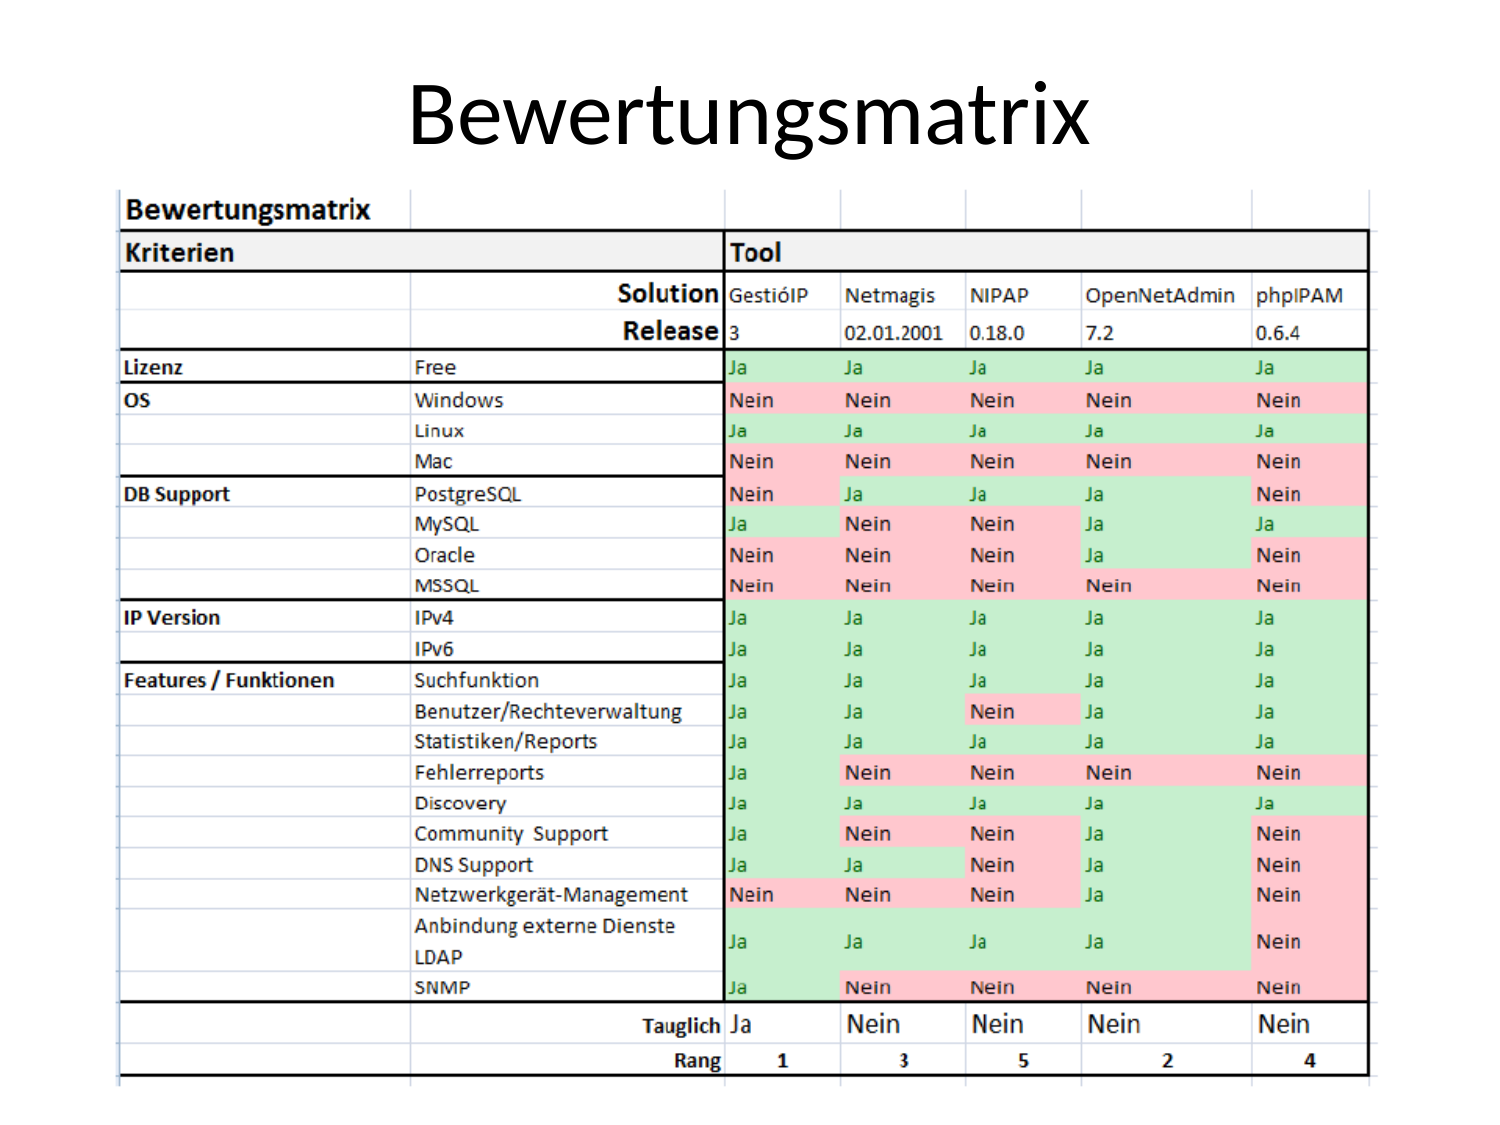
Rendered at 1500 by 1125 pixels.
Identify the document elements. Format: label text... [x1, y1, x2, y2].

title Bewertungsmatrix [75, 45, 1425, 233]
picture [80, 176, 1400, 1099]
